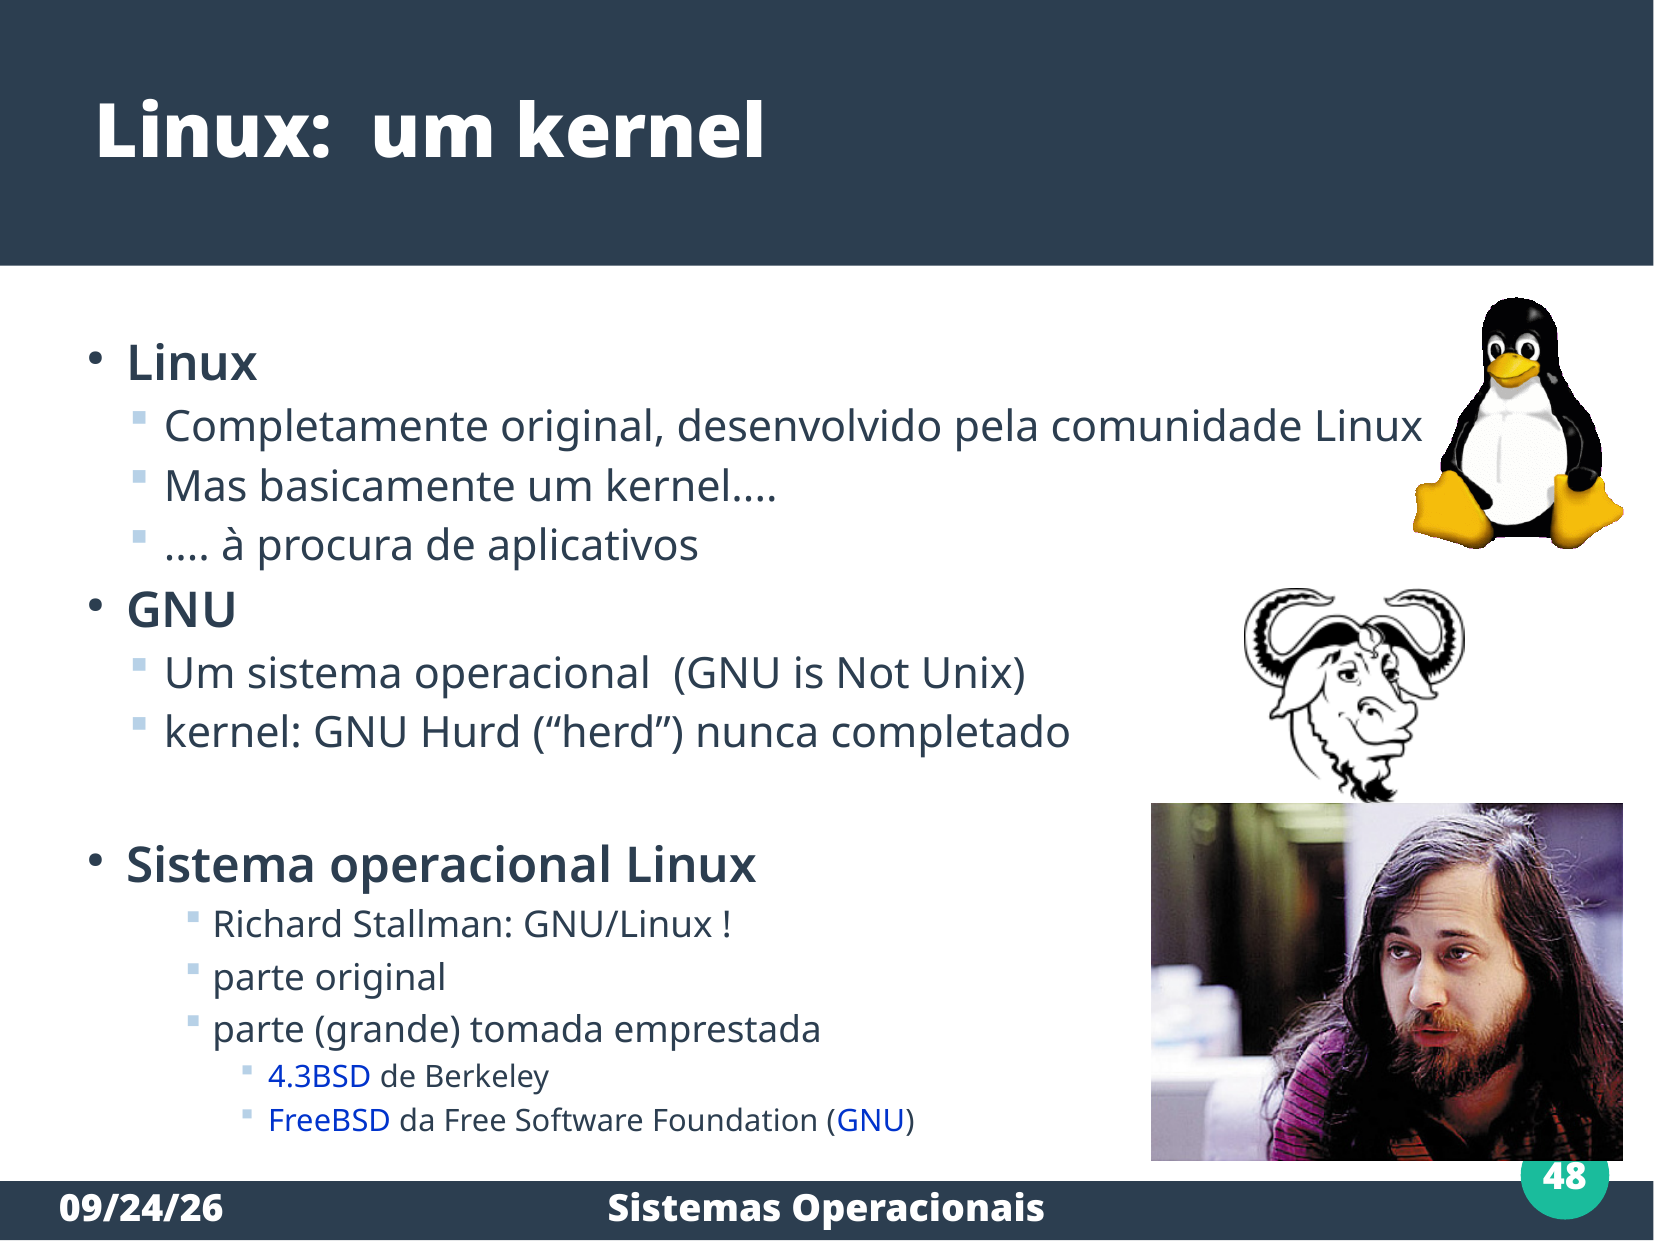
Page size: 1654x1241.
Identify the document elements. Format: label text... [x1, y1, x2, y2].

picture [1391, 266, 1654, 571]
list Linux Completamente original, desenvolvido pela comunidade Linux Mas basicamente um kernel.... .... à procura de aplicativos GNU Um sistema operacional (GNU is Not Unix) kernel: GNU Hurd (“herd”) nunca completado Sistema operacional Linux Richard Stallman: GNU/Linux ! parte original parte (grande) tomada emprestada 4.3BSD de Berkeley FreeBSD da Free Software Foundation (GNU) [59, 324, 1595, 1152]
title Linux: um kernel [59, 49, 1595, 207]
picture [1151, 588, 1623, 1161]
